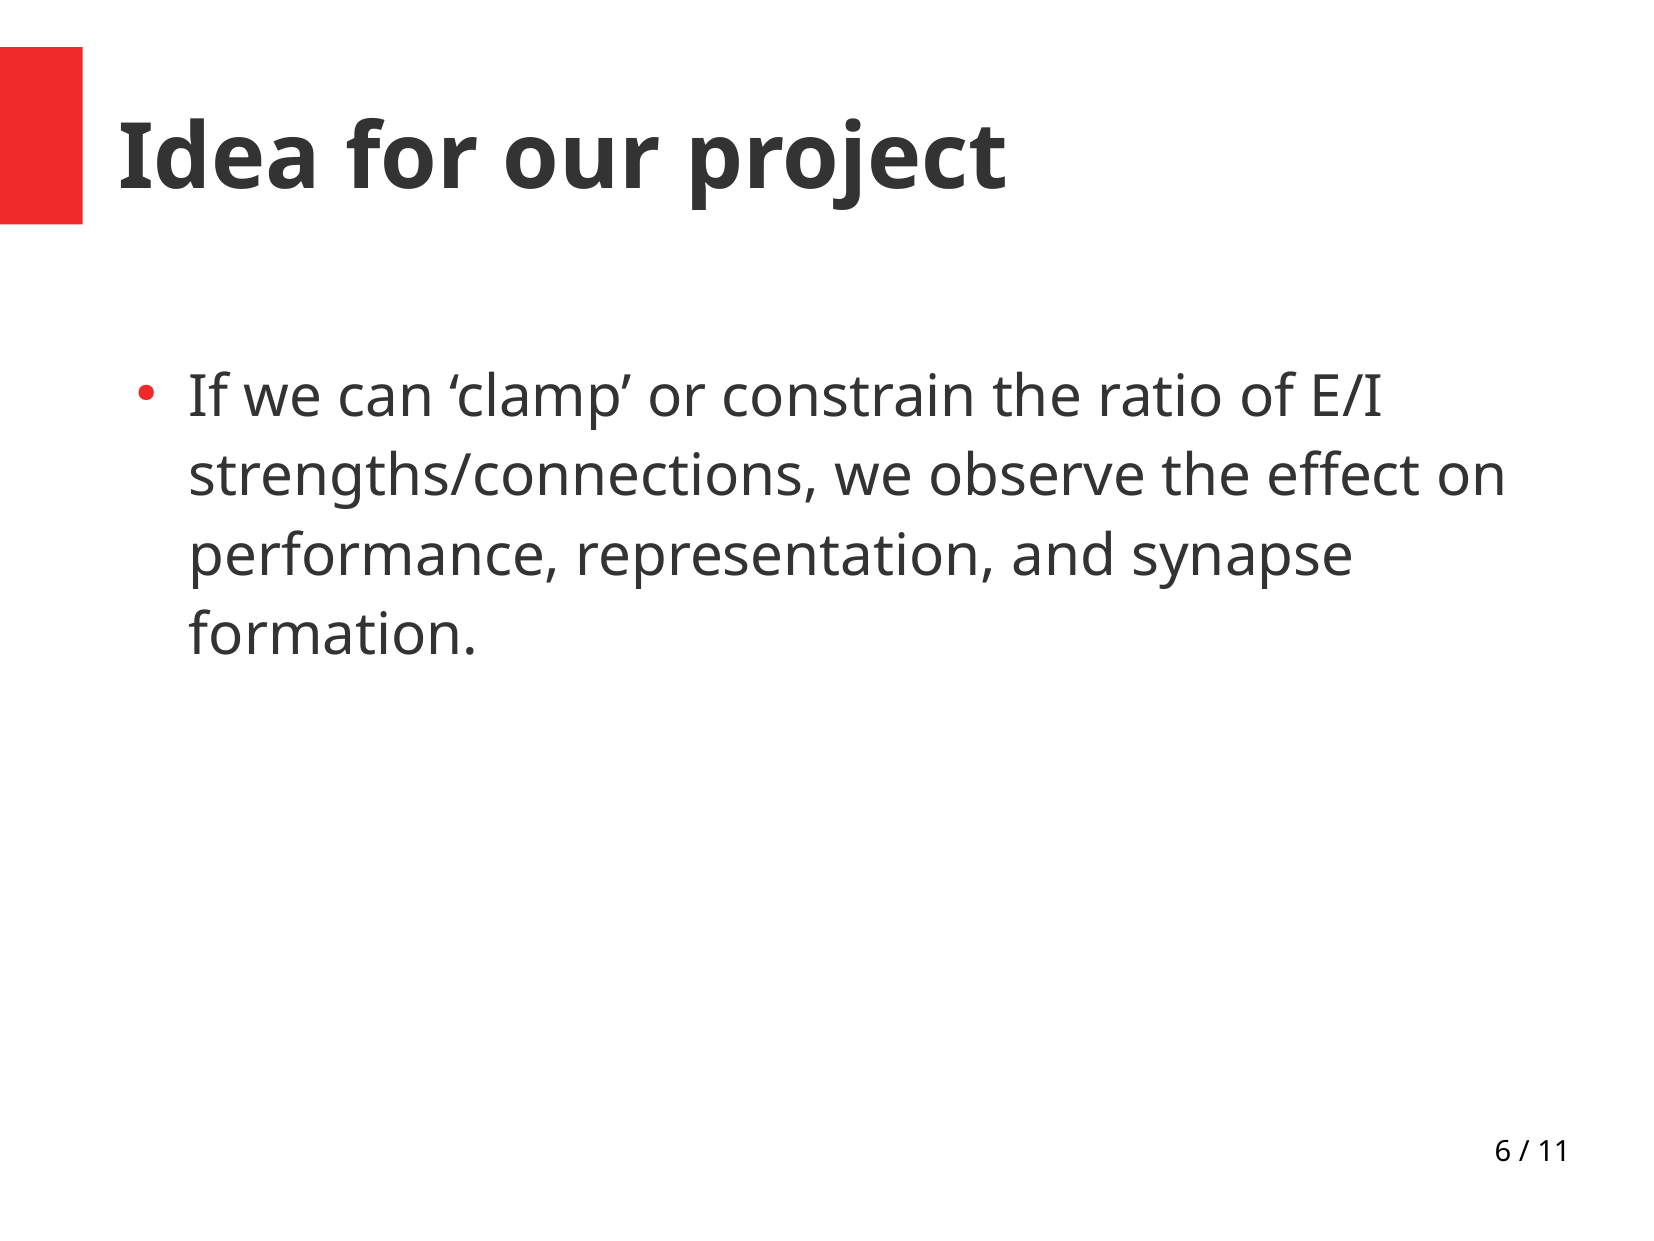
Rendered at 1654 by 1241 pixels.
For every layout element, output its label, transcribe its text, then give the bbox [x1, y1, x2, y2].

list If we can ‘clamp’ or constrain the ratio of E/I strengths/connections, we observe the effect on performance, representation, and synapse formation. [118, 354, 1536, 1074]
title Idea for our project [118, 49, 1571, 257]
